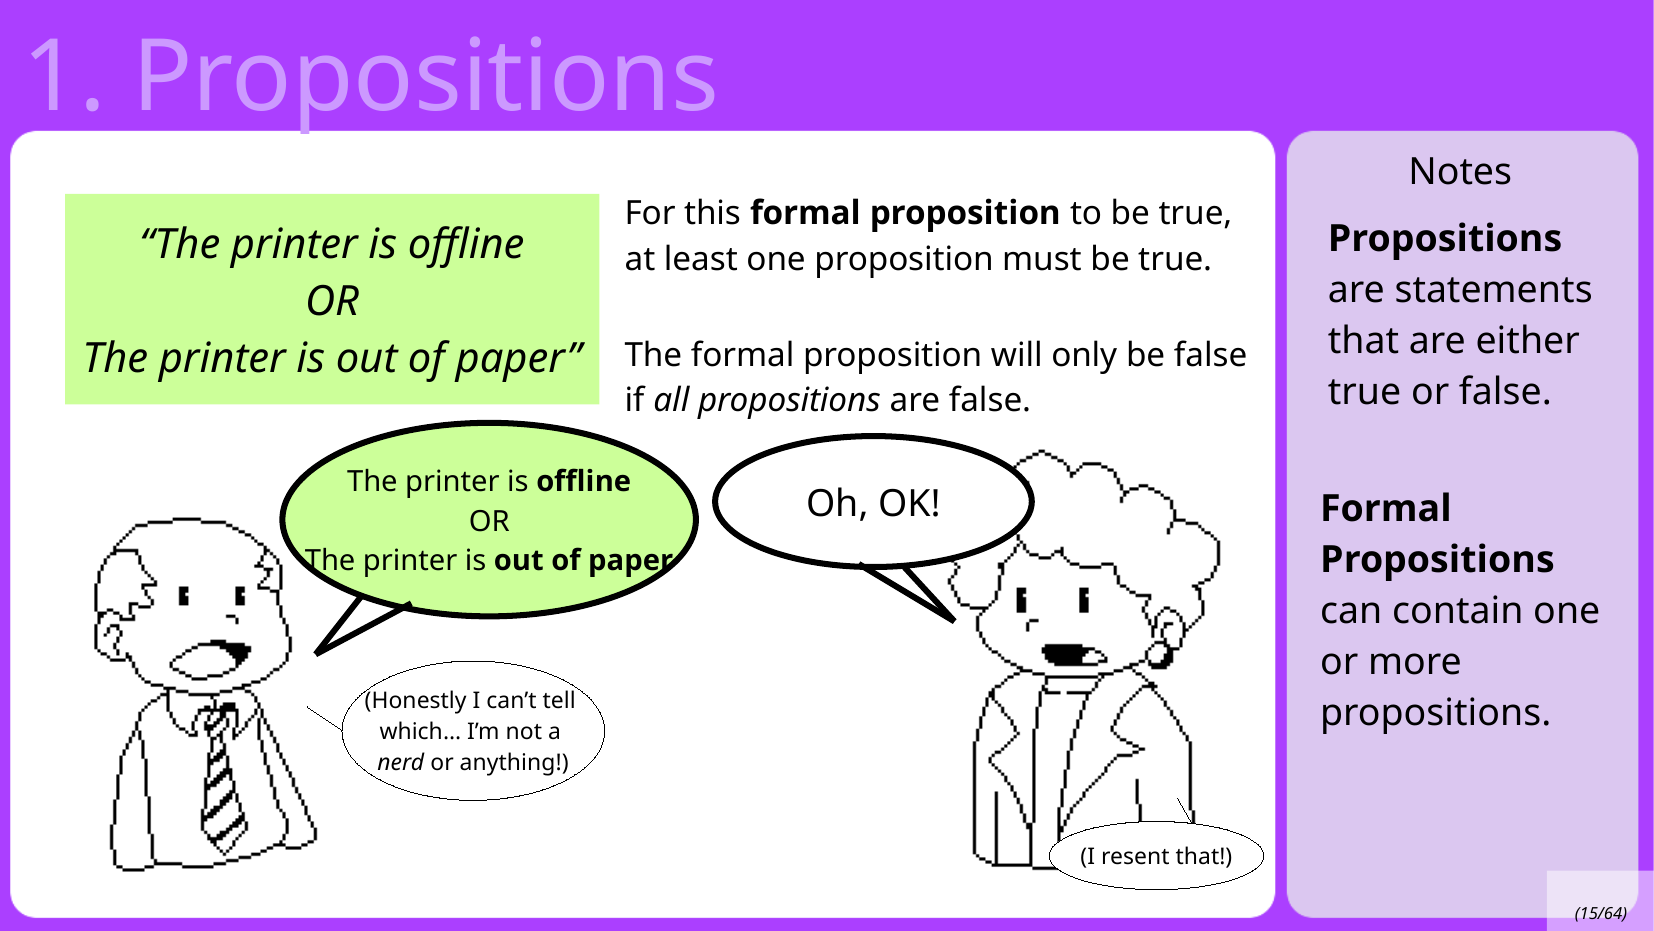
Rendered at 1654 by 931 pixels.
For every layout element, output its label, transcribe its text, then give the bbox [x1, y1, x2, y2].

text_box (<number>/64) [1546, 877, 1654, 931]
text_box Formal Propositions can contain one or more propositions. [1298, 496, 1623, 722]
text_box The printer is offline OR The printer is out of paper [282, 422, 696, 617]
text_box Oh, OK! [715, 436, 1032, 567]
text_box “The printer is offline OR The printer is out of paper” [65, 193, 600, 405]
title 1. Propositions [22, 13, 1511, 130]
text_box Propositions are statements that are either true or false. [1298, 222, 1623, 406]
text_box (I resent that!) [1049, 821, 1264, 890]
text_box (Honestly I can’t tell which… I’m not a nerd or anything!) [341, 661, 605, 801]
text_box For this formal proposition to be true, at least one proposition must be true. The formal proposition will only be false if all propositions are false. [609, 181, 1269, 404]
picture [0, 0, 1654, 931]
table_cell False [1546, 870, 1654, 877]
text_box Notes [1290, 141, 1631, 199]
